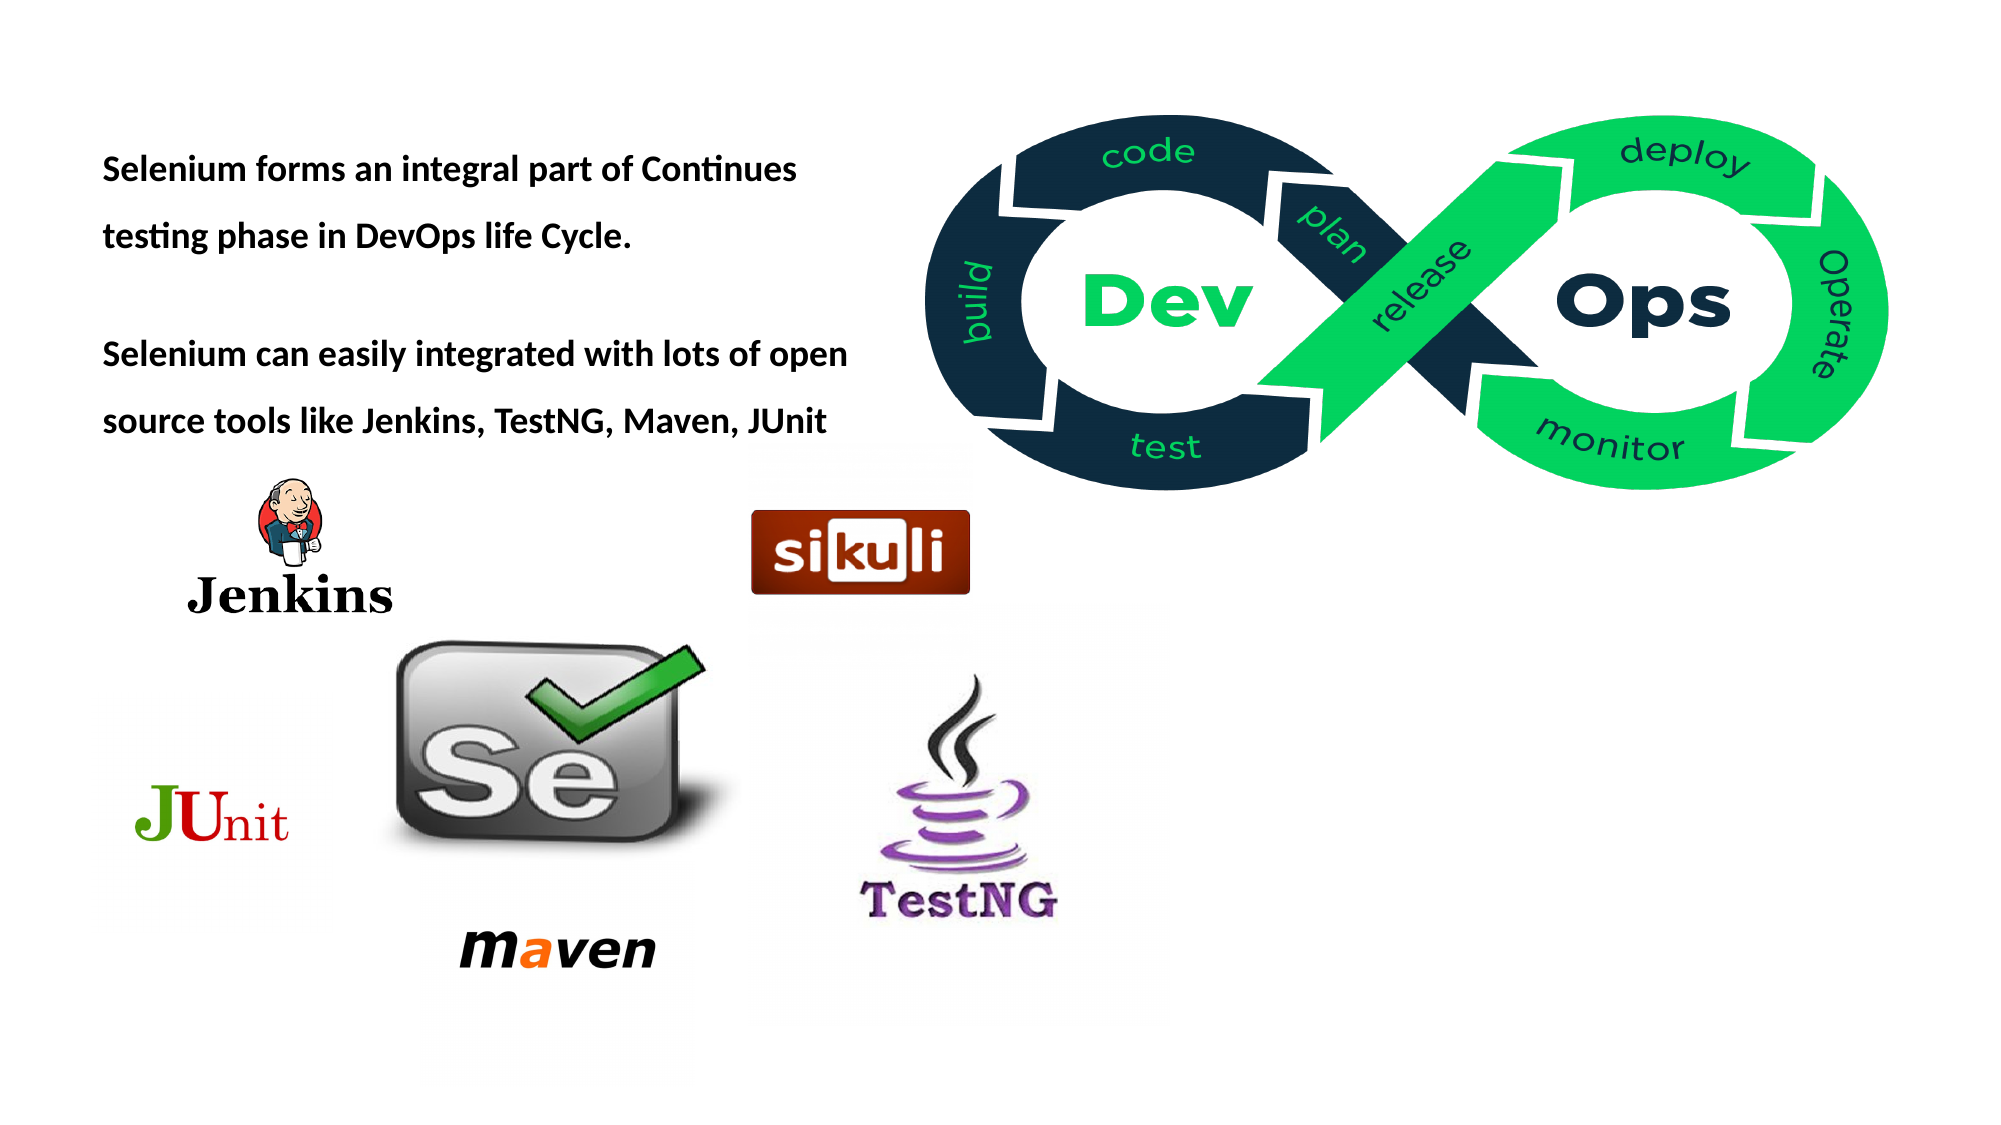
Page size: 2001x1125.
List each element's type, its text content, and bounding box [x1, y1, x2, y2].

picture [91, 692, 333, 934]
picture [366, 80, 1913, 1087]
text_box Selenium can easily integrated with lots of open source tools like Jenkins, TestNG, Maven, JUnit [88, 299, 872, 449]
text_box Selenium forms an integral part of Continues testing phase in DevOps life Cycle. [88, 114, 872, 264]
picture [171, 476, 410, 621]
